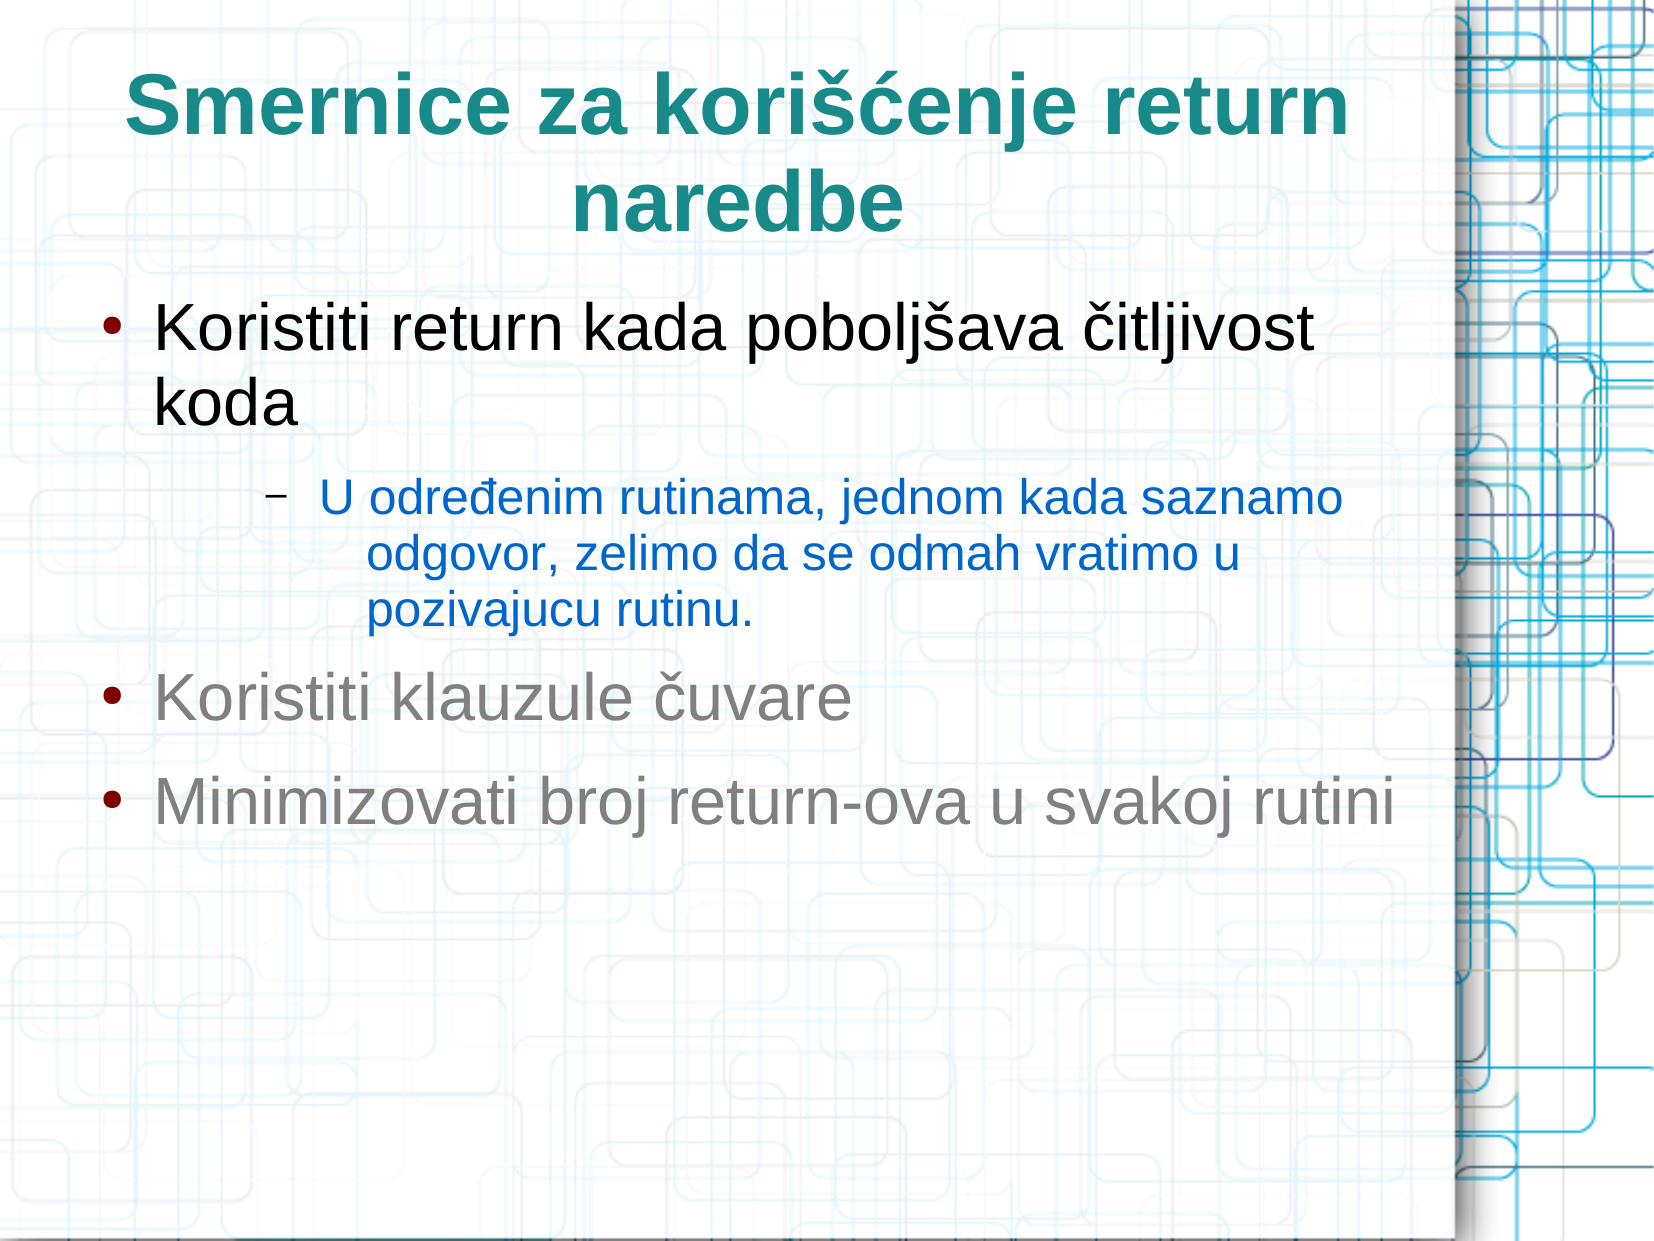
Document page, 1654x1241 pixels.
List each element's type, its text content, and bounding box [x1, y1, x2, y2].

title Smernice za korišćenje return naredbe [59, 49, 1418, 257]
list Koristiti return kada poboljšava čitljivost koda U određenim rutinama, jednom kada saznamo odgovor, zelimo da se odmah vratimo u pozivajucu rutinu. Koristiti klauzule čuvare Minimizovati broj return-ova u svakoj rutini [82, 290, 1418, 1109]
picture [0, 0, 1654, 1241]
